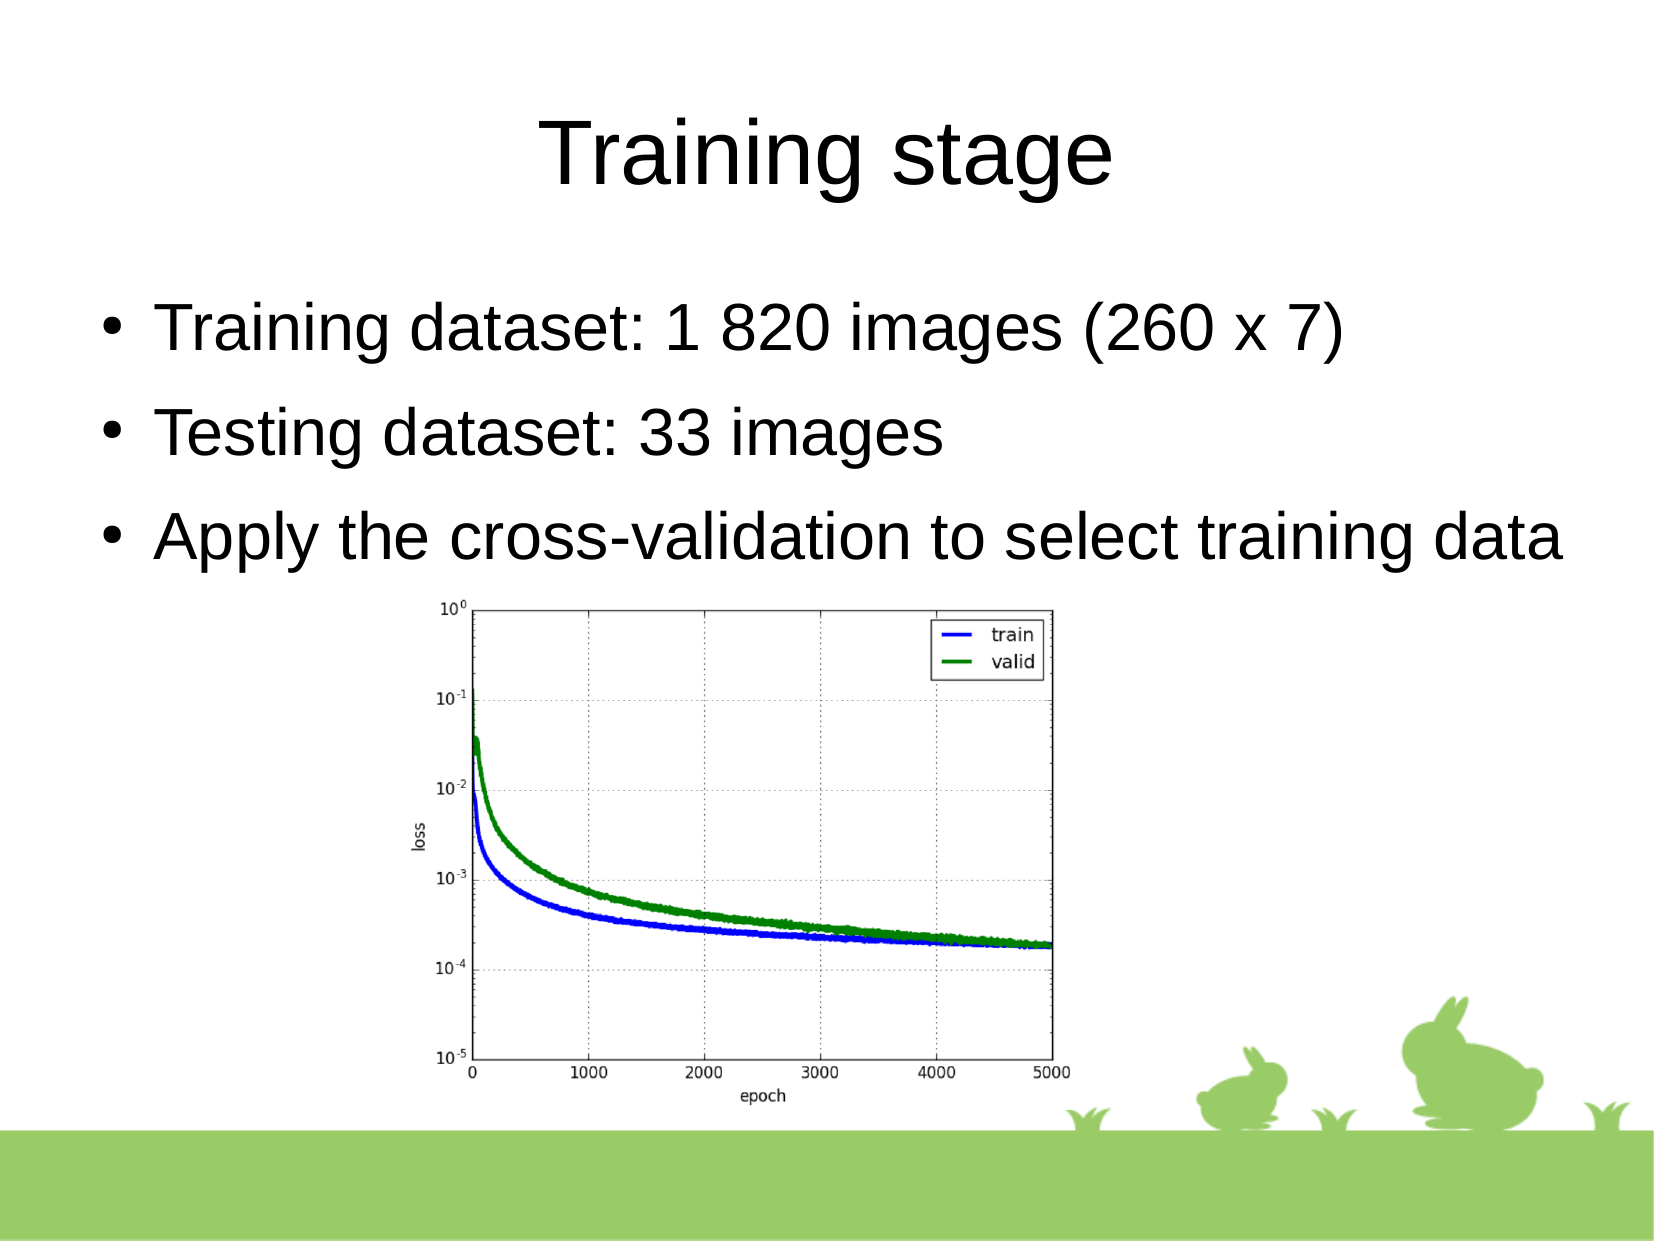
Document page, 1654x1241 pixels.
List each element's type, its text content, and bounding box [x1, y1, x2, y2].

title Training stage [82, 49, 1571, 257]
list Training dataset: 1 820 images (260 x 7) Testing dataset: 33 images Apply the cross-validation to select training data [82, 290, 1571, 1010]
picture [0, 0, 1654, 1241]
